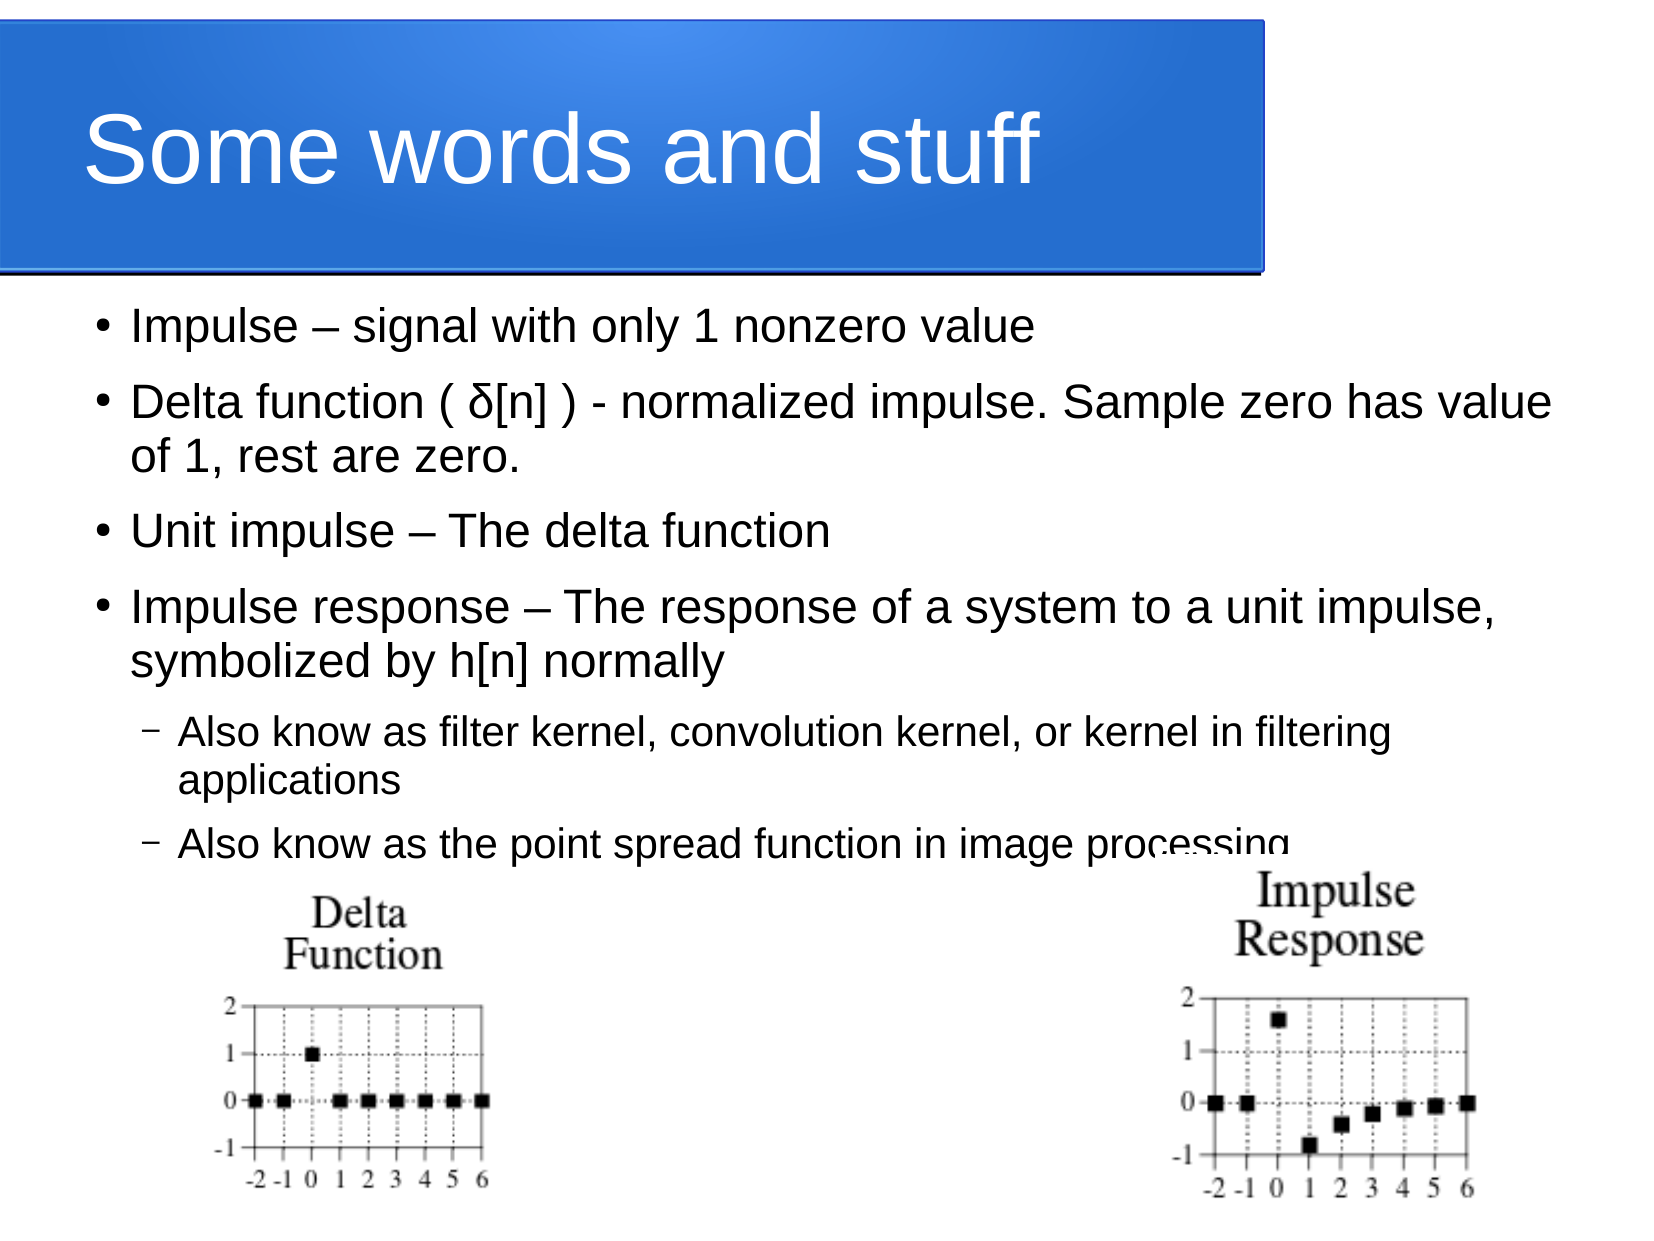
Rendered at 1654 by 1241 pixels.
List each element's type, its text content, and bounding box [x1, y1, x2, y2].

picture [1155, 854, 1501, 1207]
list Impulse – signal with only 1 nonzero value Delta function ( δ[n] ) - normalized impulse. Sample zero has value of 1, rest are zero. Unit impulse – The delta function Impulse response – The response of a system to a unit impulse, symbolized by h[n] normally Also know as filter kernel, convolution kernel, or kernel in filtering applications Also know as the point spread function in image processing [82, 299, 1571, 871]
title Some words and stuff [82, 47, 1235, 252]
picture [195, 869, 514, 1201]
